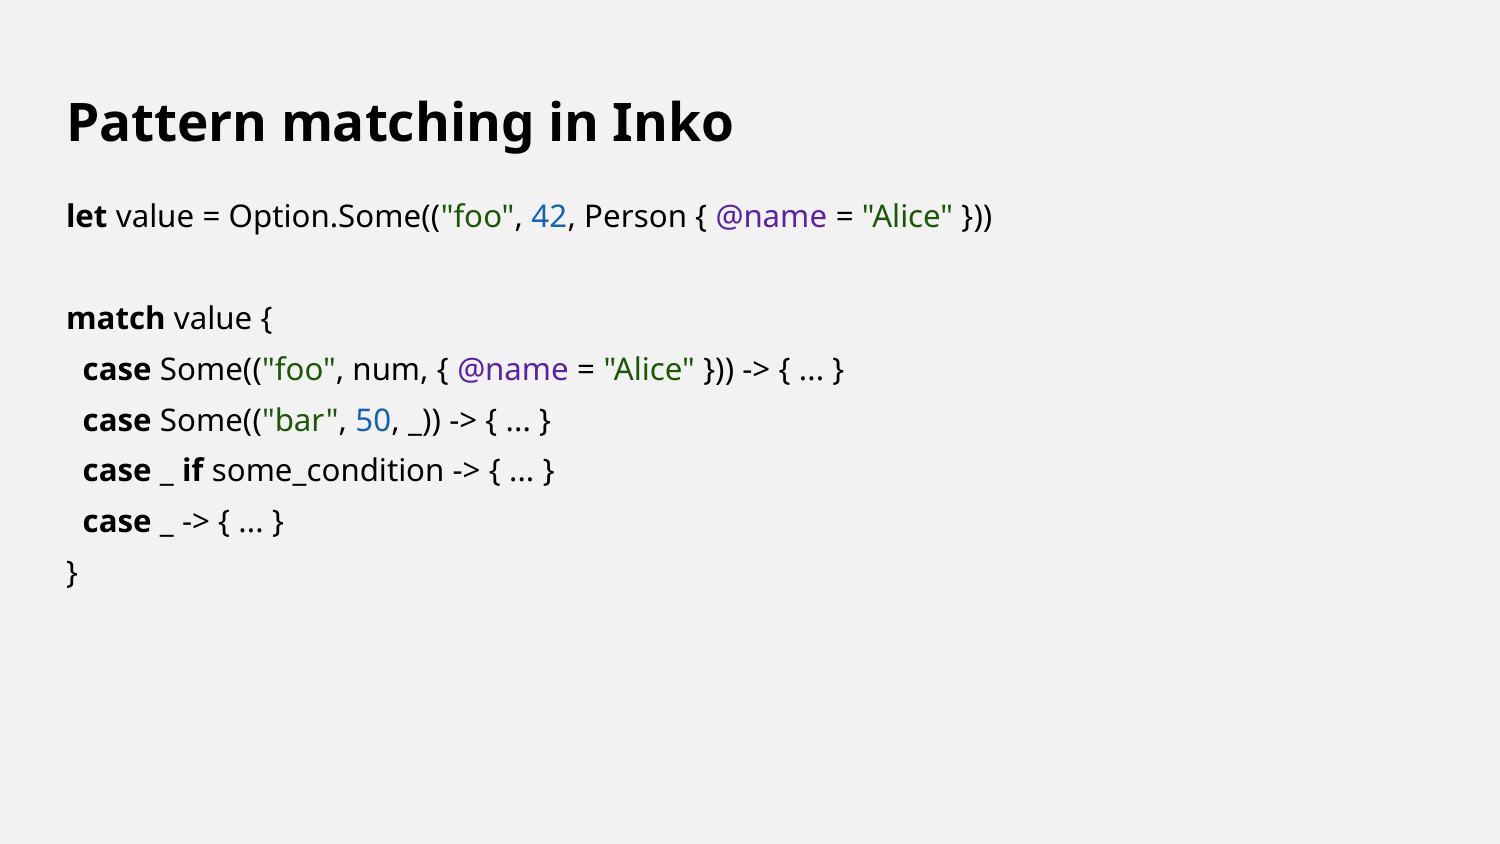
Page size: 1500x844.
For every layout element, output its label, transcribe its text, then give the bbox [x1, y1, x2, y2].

title Pattern matching in Inko [51, 72, 1449, 167]
list let value = Option.Some(("foo", 42, Person { @name = "Alice" })) match value { case Some(("foo", num, { @name = "Alice" })) -> { ... } case Some(("bar", 50, _)) -> { ... } case _ if some_condition -> { ... } case _ -> { ... } } [51, 189, 1449, 750]
